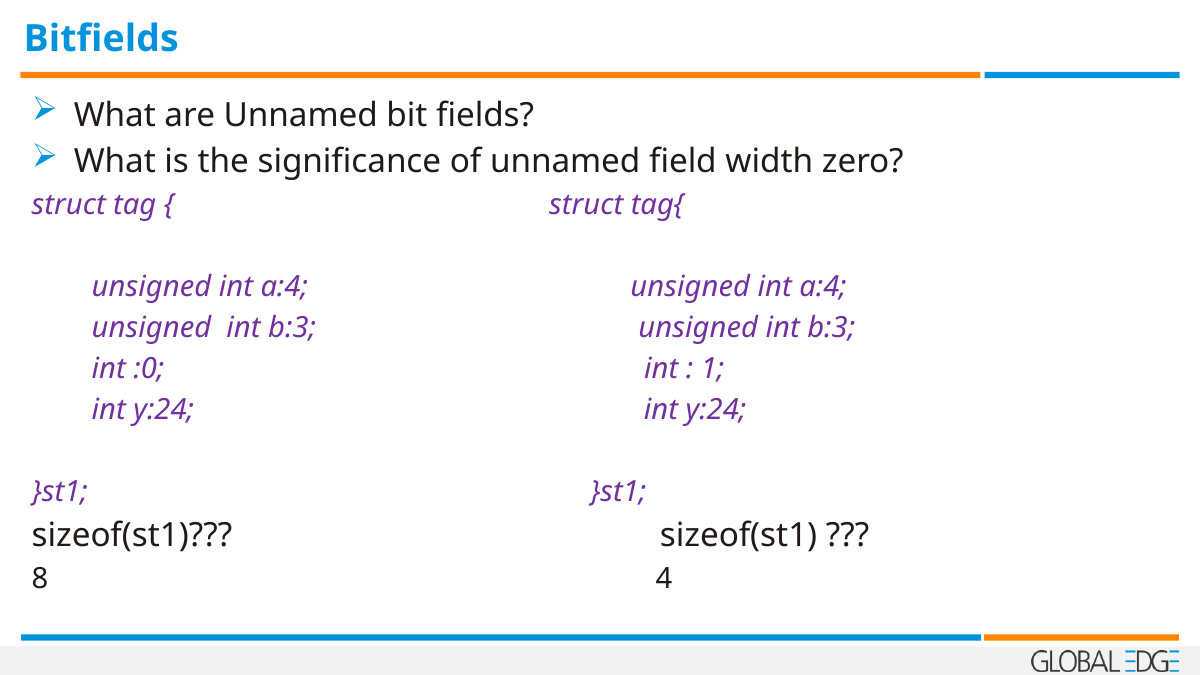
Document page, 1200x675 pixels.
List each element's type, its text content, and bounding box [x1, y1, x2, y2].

picture [1031, 650, 1179, 672]
list What are Unnamed bit fields? What is the significance of unnamed field width zero? struct tag { struct tag{ unsigned int a:4; unsigned int a:4; unsigned int b:3; unsigned int b:3; int :0; int : 1; int y:24; int y:24; }st1; }st1; sizeof(st1)??? sizeof(st1) ??? 8 4 [20, 87, 1179, 628]
title Bitfields [12, 9, 1088, 63]
